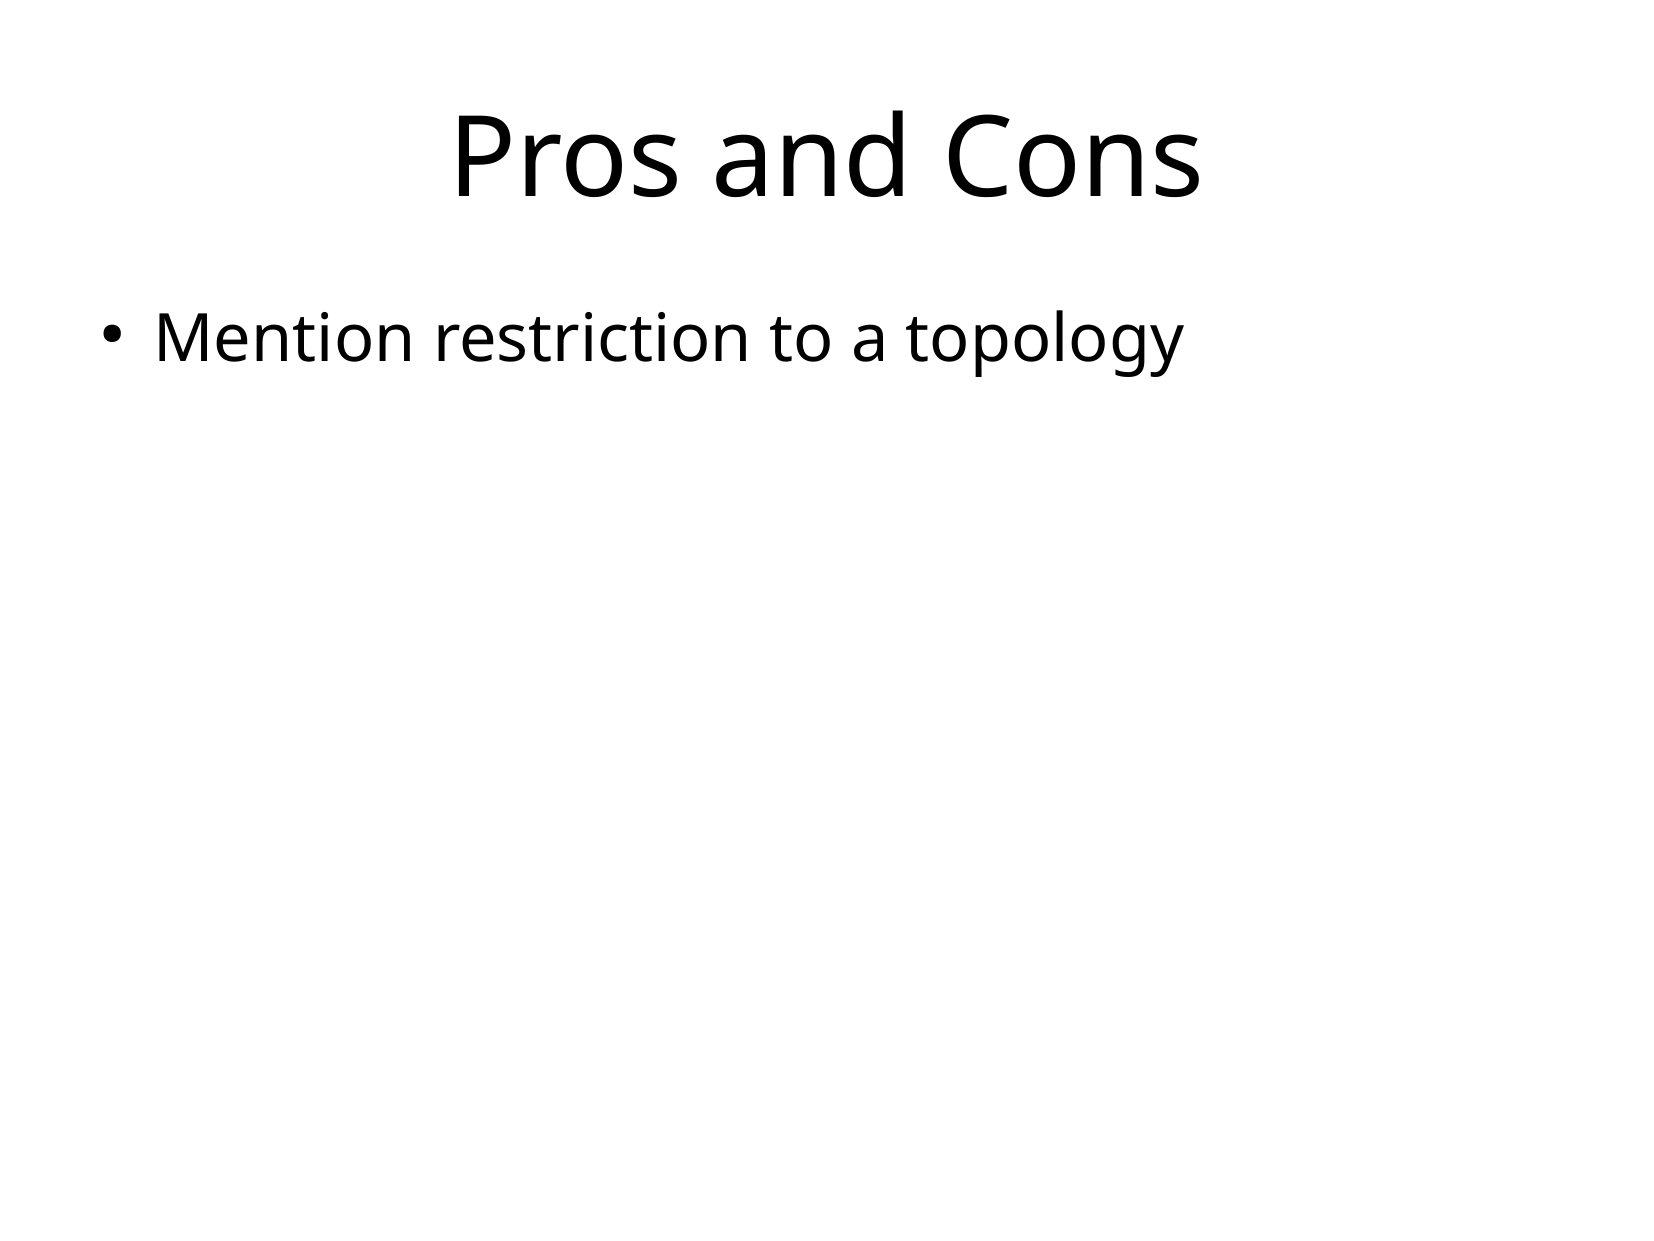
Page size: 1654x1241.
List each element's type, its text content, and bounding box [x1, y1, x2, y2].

title Pros and Cons [82, 49, 1571, 257]
list Mention restriction to a topology [82, 290, 1571, 1010]
